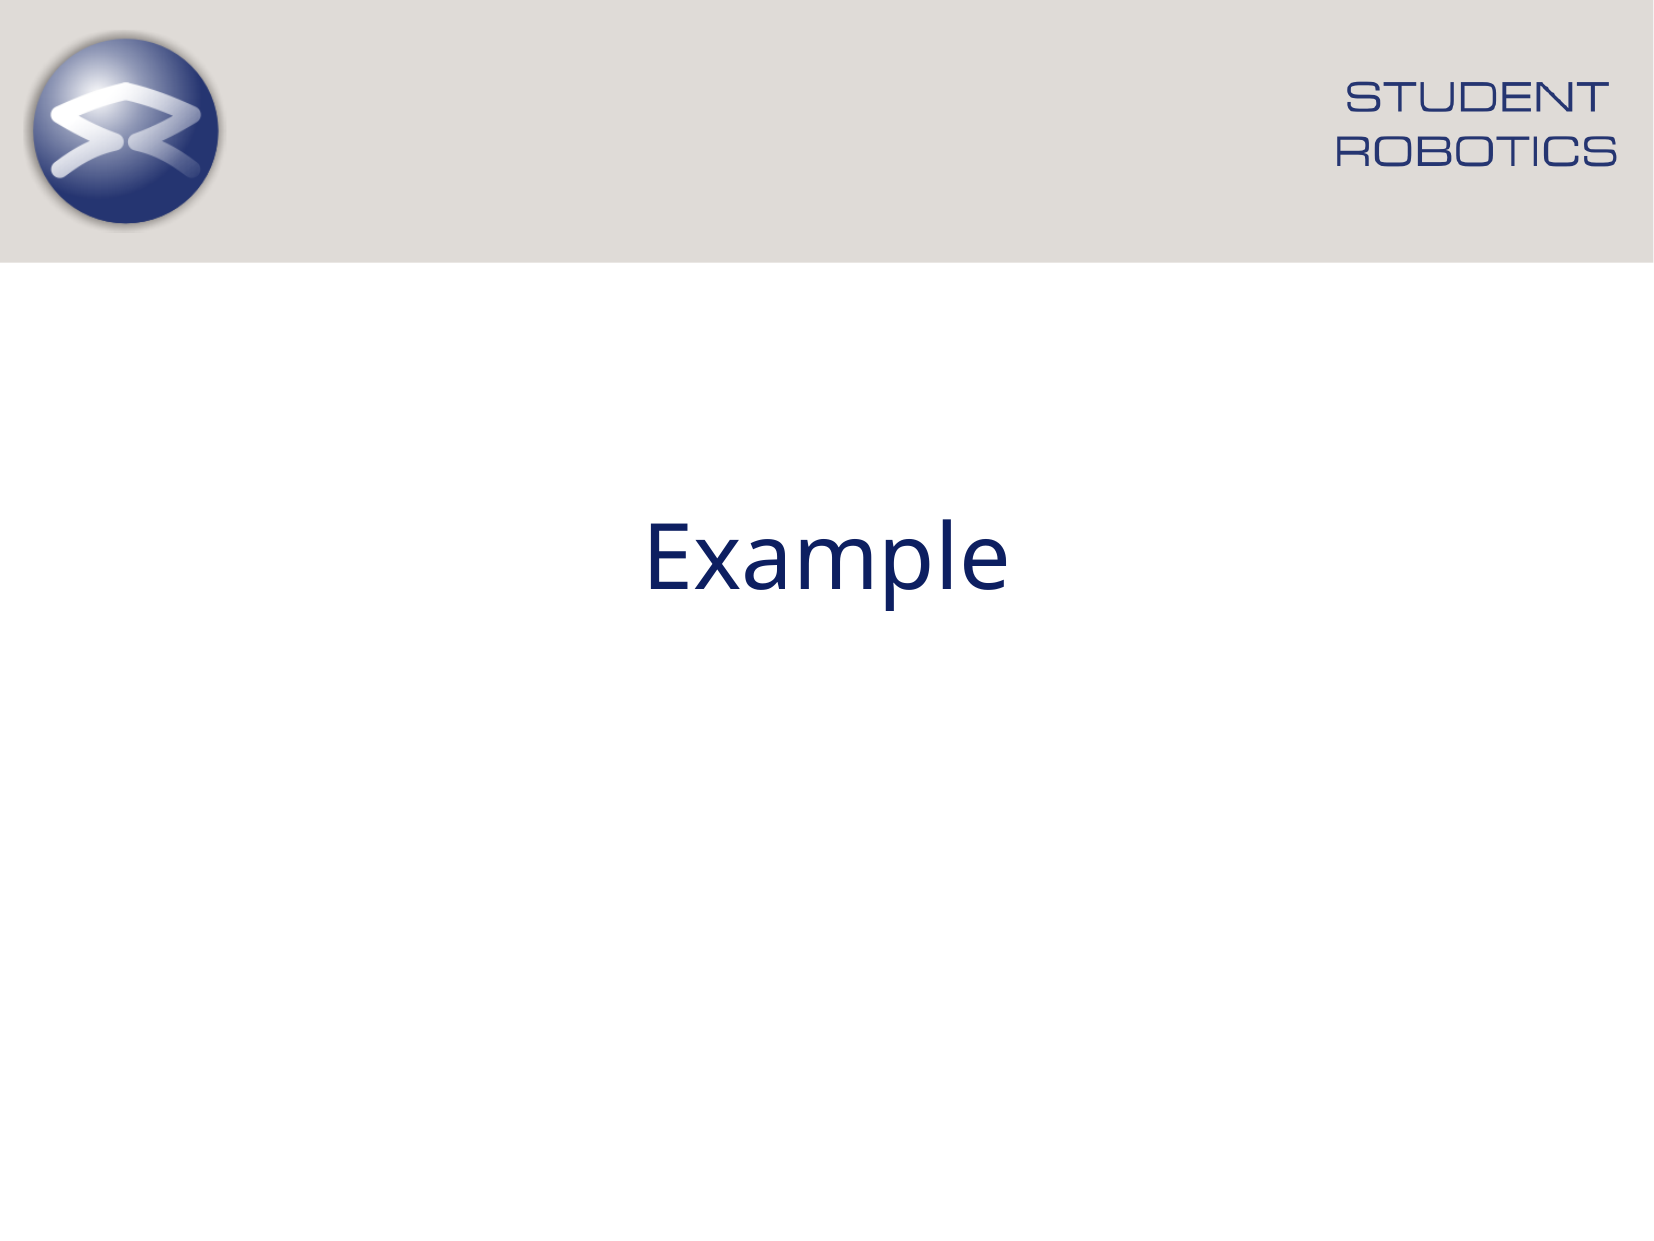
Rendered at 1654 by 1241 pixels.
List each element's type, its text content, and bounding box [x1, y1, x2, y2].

picture [9, 19, 82, 245]
title Example [82, 0, 1571, 1109]
picture [1571, 68, 1633, 174]
